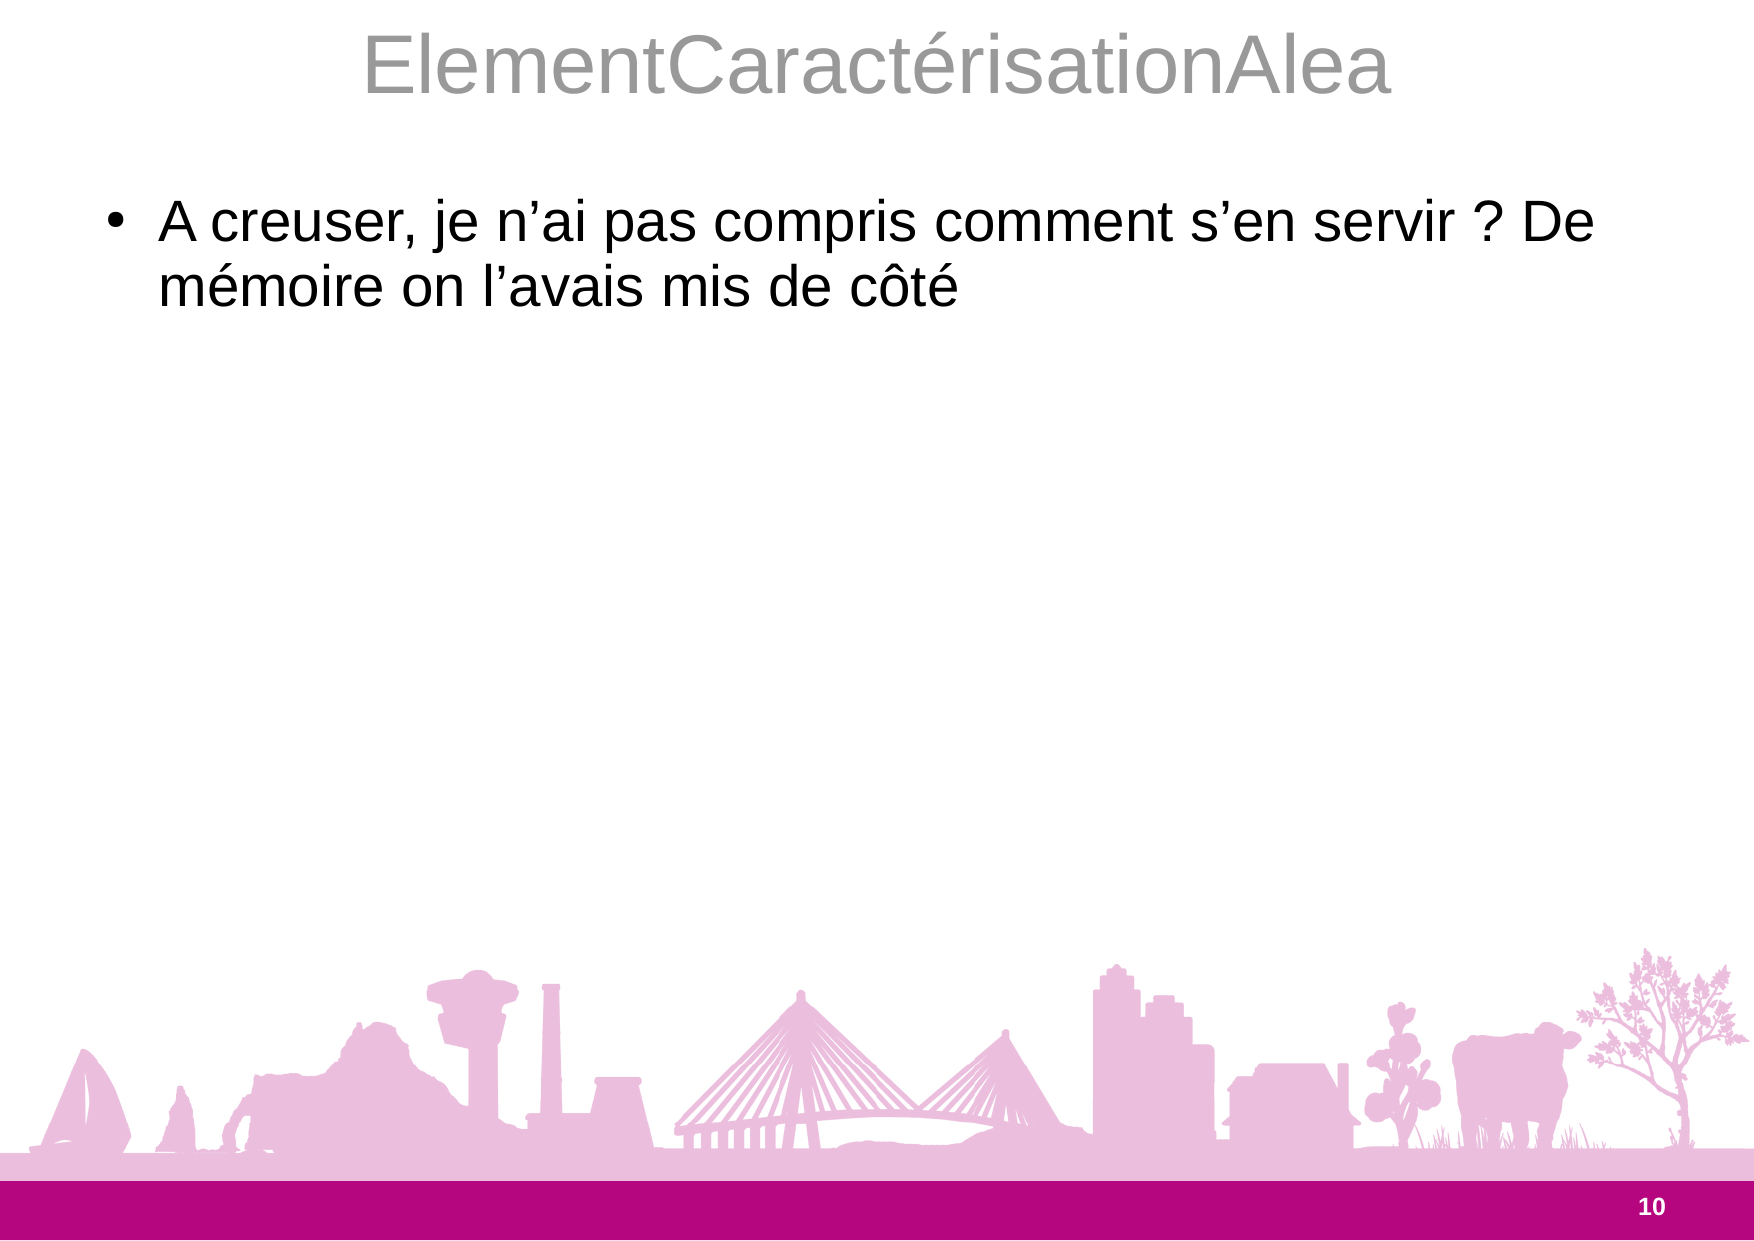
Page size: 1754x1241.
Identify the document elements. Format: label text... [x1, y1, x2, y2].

title ElementCaractérisationAlea [87, 0, 1667, 130]
list A creuser, je n’ai pas compris comment s’en servir ? De mémoire on l’avais mis de côté [87, 188, 1667, 1010]
